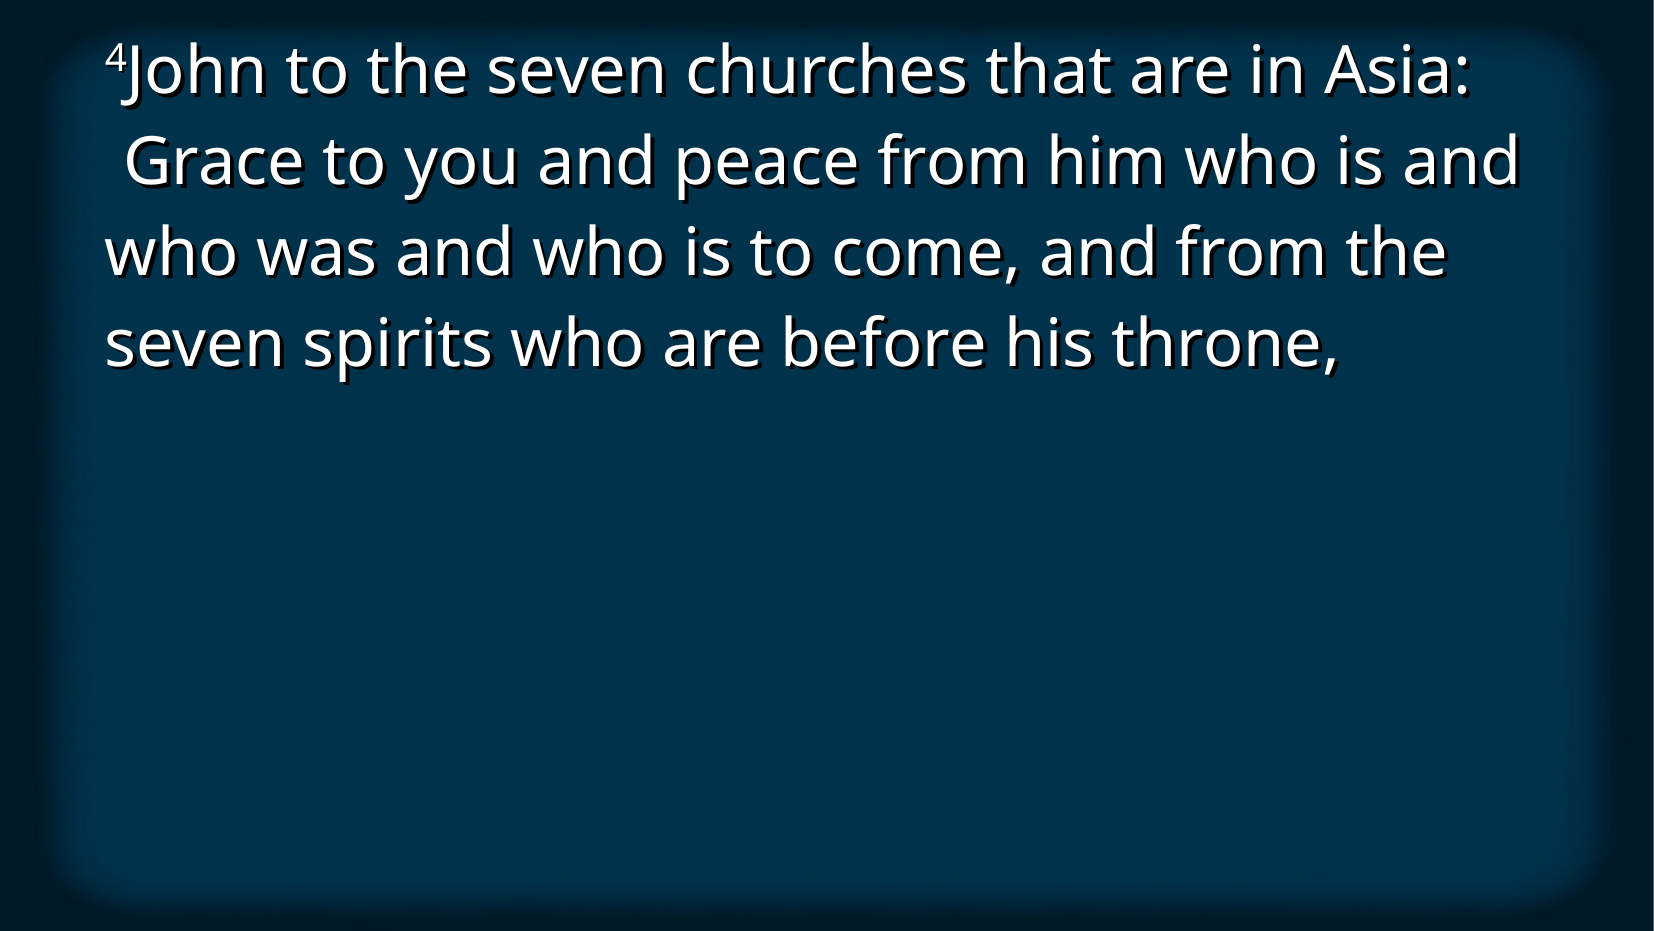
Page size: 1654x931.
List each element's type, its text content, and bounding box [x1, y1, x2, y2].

picture [0, 0, 1654, 931]
text_box 4John to the seven churches that are in Asia: Grace to you and peace from him who is and who was and who is to come, and from the seven spirits who are before his throne, [90, 15, 1576, 385]
